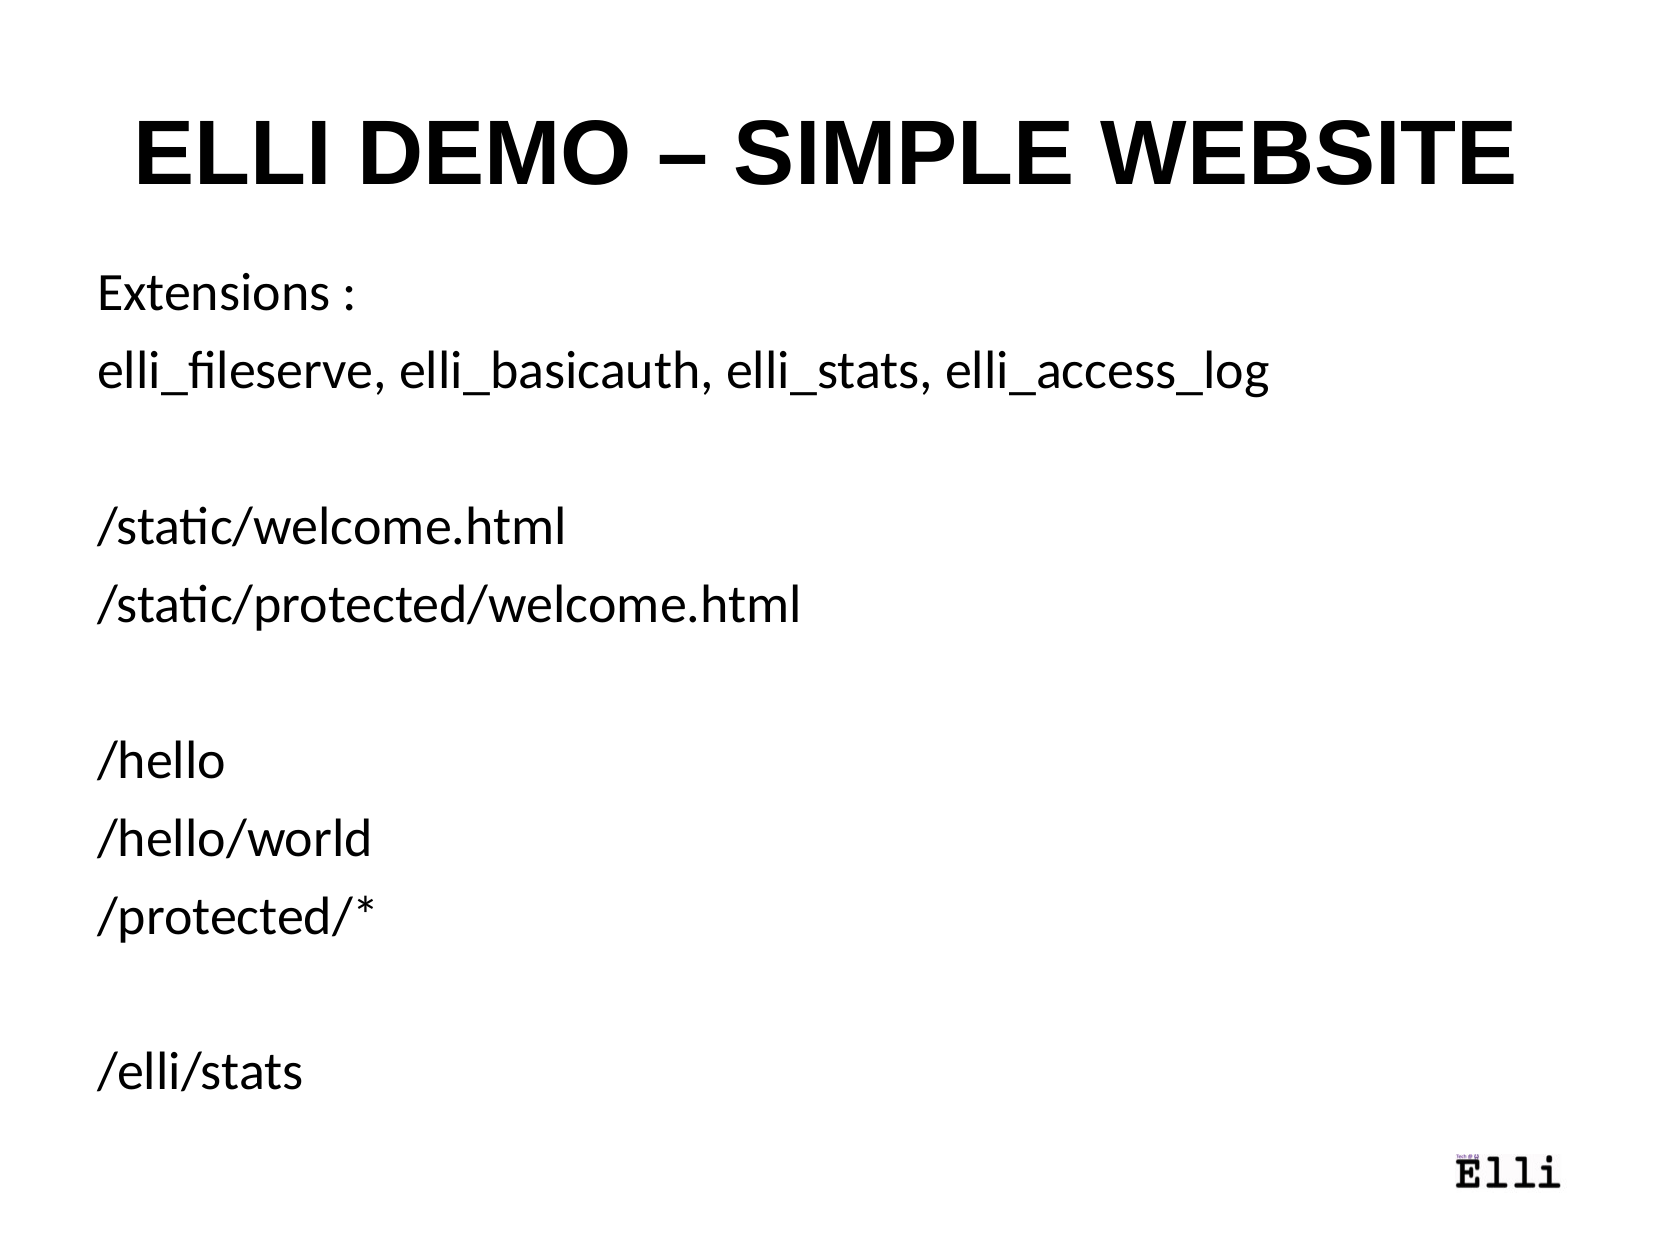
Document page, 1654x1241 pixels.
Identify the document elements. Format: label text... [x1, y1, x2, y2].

picture [1455, 1154, 1573, 1193]
title ELLI DEMO – SIMPLE WEBSITE [82, 49, 1571, 257]
list Extensions : elli_fileserve, elli_basicauth, elli_stats, elli_access_log /static/welcome.html /static/protected/welcome.html /hello /hello/world /protected/* /elli/stats [82, 270, 1571, 1111]
